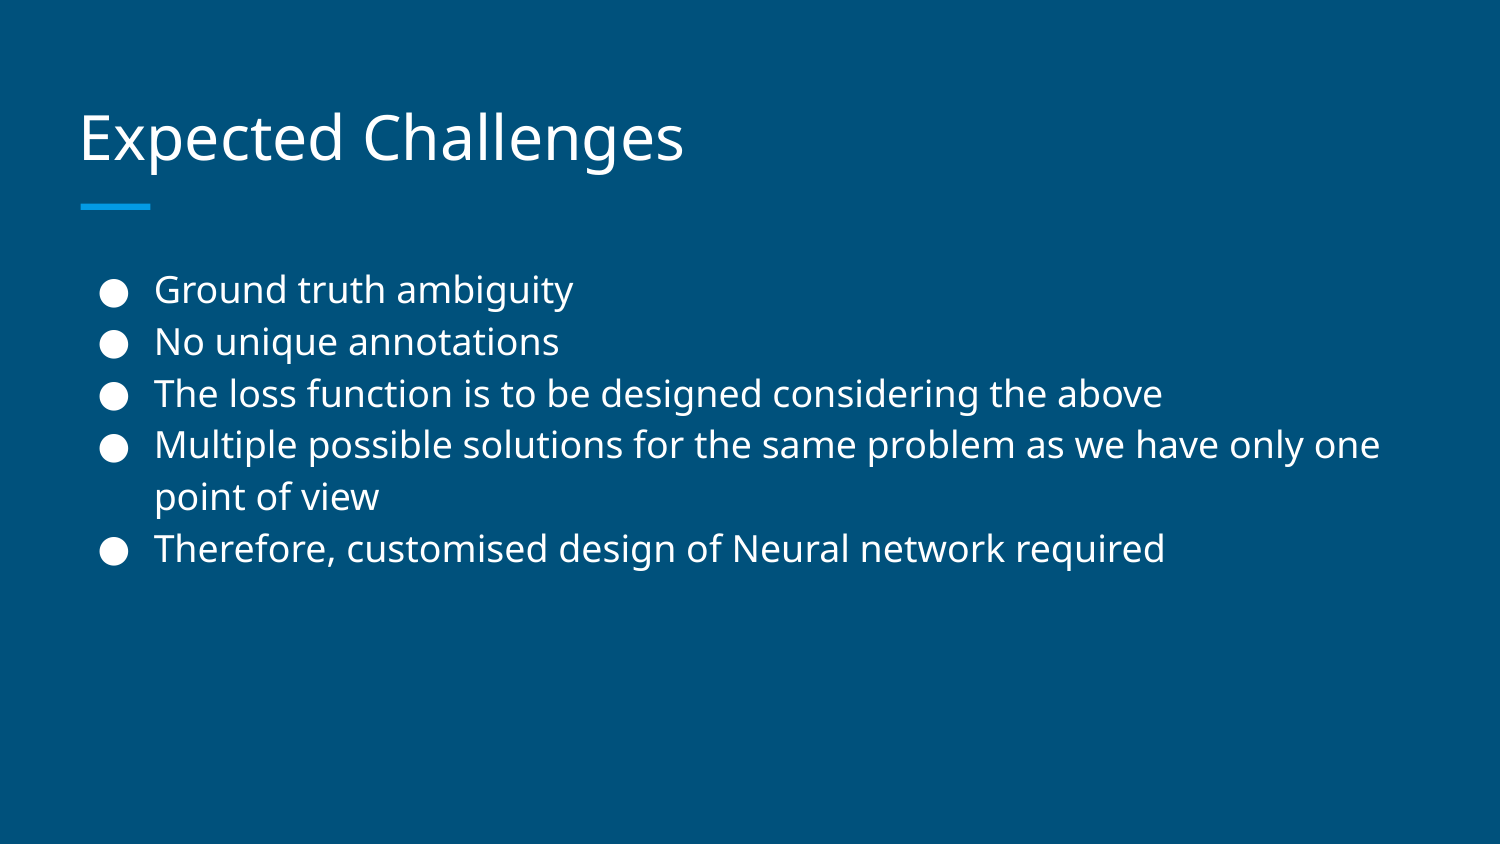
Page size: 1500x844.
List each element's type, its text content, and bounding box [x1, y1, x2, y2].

list Ground truth ambiguity No unique annotations The loss function is to be designed considering the above Multiple possible solutions for the same problem as we have only one point of view Therefore, customised design of Neural network required [63, 244, 1437, 750]
title Expected Challenges [63, 75, 1437, 188]
